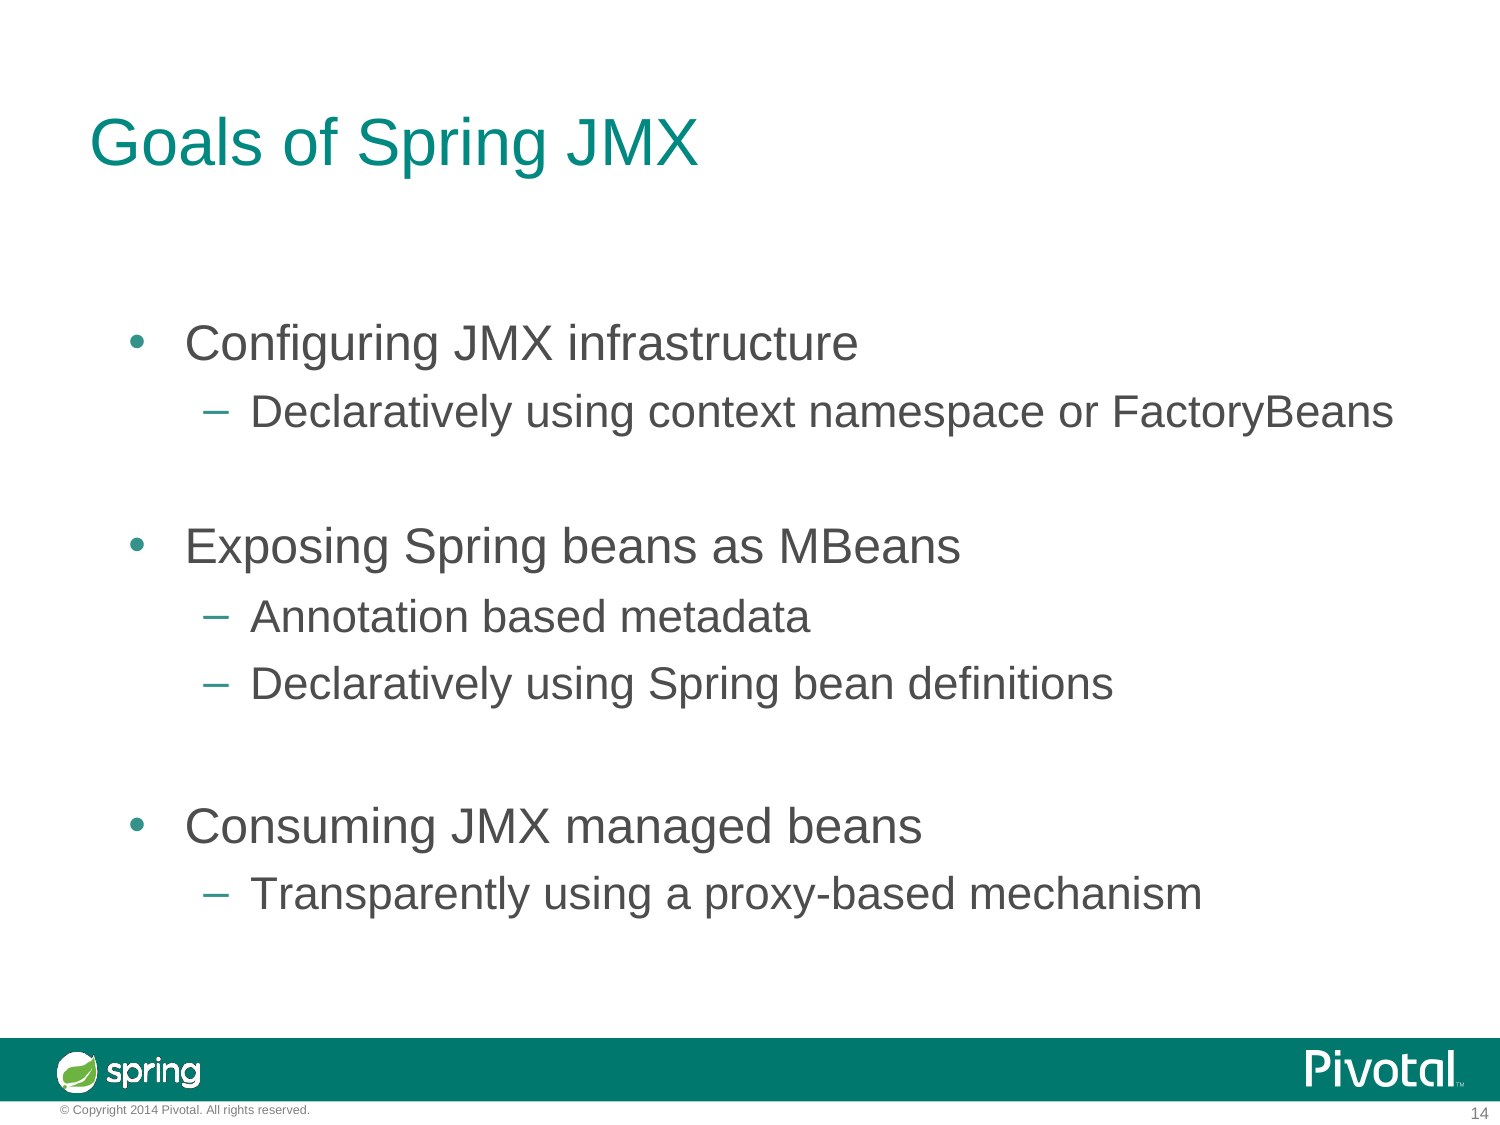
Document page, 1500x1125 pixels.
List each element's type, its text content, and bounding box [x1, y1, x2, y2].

picture [32, 1041, 210, 1103]
list Configuring JMX infrastructure Declaratively using context namespace or FactoryBeans Exposing Spring beans as MBeans Annotation based metadata Declaratively using Spring bean definitions Consuming JMX managed beans Transparently using a proxy-based mechanism [113, 303, 1500, 1034]
title Goals of Spring JMX [75, 45, 1426, 233]
picture [1306, 1050, 1464, 1087]
